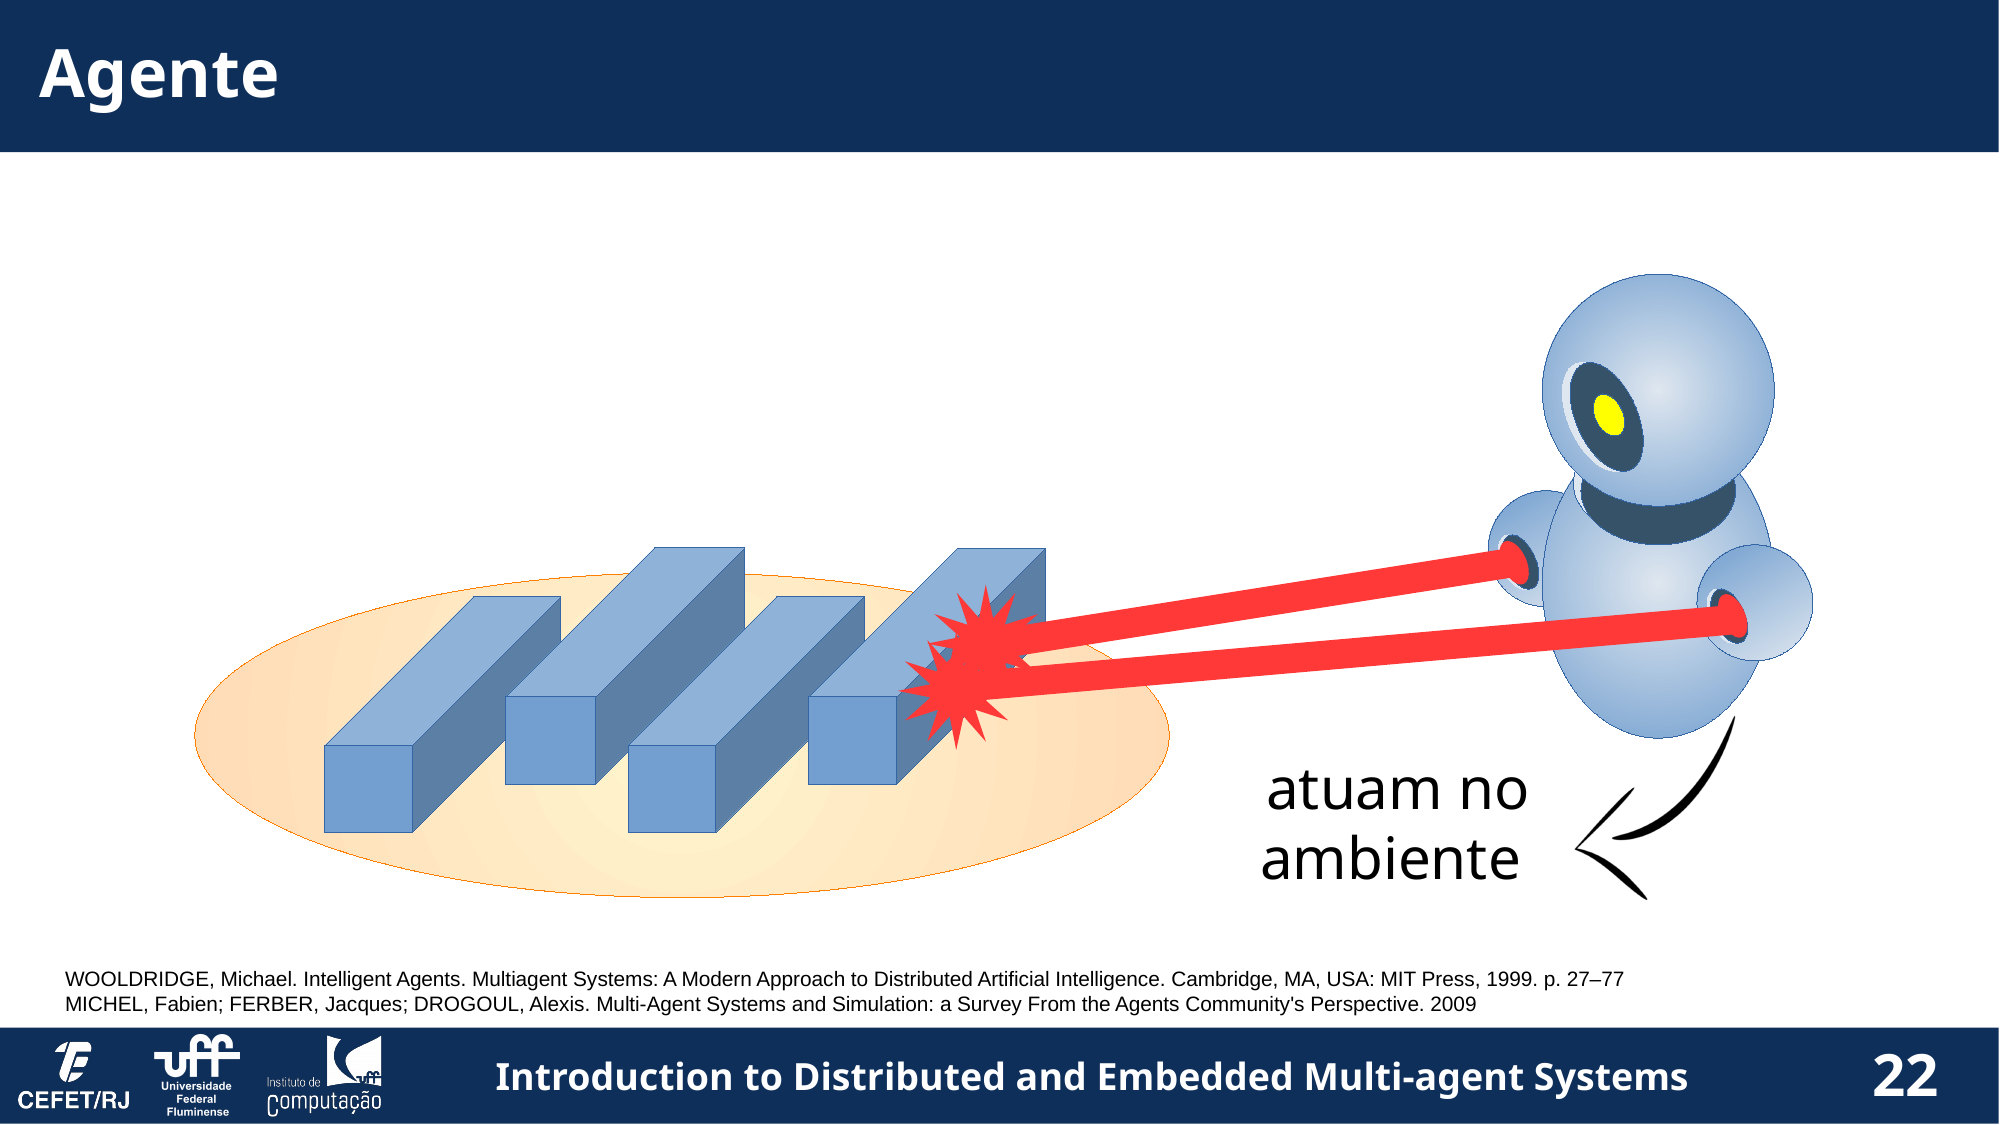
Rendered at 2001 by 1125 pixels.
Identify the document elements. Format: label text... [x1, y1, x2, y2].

text_box [194, 274, 1813, 898]
text_box atuam no ambiente [1220, 743, 1576, 899]
text_box Agente [25, 23, 1999, 119]
picture [265, 1033, 383, 1117]
picture [1576, 714, 1792, 918]
picture [18, 1021, 129, 1125]
picture [153, 1033, 241, 1121]
text_box WOOLDRIDGE, Michael. Intelligent Agents. Multiagent Systems: A Modern Approach to Distributed Artificial Intelligence. Cambridge, MA, USA: MIT Press, 1999. p. 27–77 MICHEL, Fabien; FERBER, Jacques; DROGOUL, Alexis. Multi-Agent Systems and Simulation: a Survey From the Agents Community's Perspective. 2009 [50, 958, 1969, 1024]
